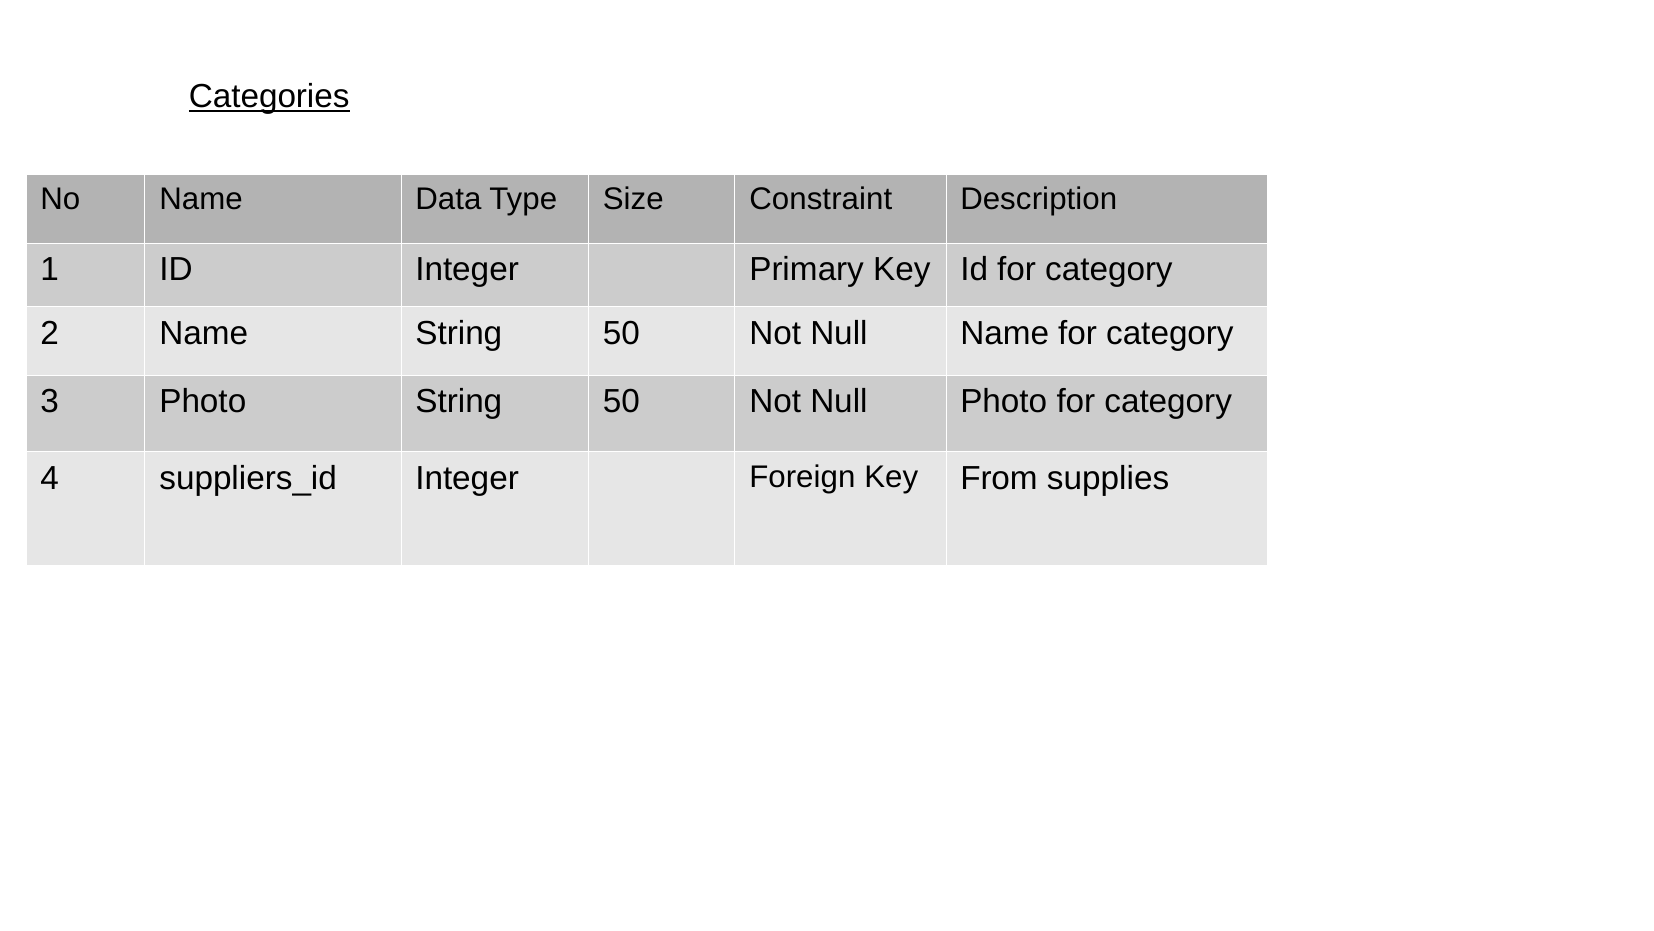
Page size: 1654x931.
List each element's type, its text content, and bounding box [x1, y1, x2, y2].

title Categories [189, 47, 390, 146]
table_cell Photo for category [947, 376, 1267, 451]
table_cell String [402, 307, 588, 375]
table_header Description [947, 175, 1267, 243]
table_cell Not Null [735, 307, 946, 375]
table_header Constraint [735, 175, 946, 243]
table_header No [27, 175, 144, 243]
table_header Name [145, 175, 401, 243]
table_cell Name for category [947, 307, 1267, 375]
table_header Size [589, 175, 734, 243]
table_cell [589, 452, 734, 565]
table_cell 50 [589, 307, 734, 375]
table_cell Integer [402, 452, 588, 565]
table_cell 2 [27, 307, 144, 375]
table_cell [589, 244, 734, 306]
table_cell 50 [589, 376, 734, 451]
table_cell String [402, 376, 588, 451]
table_cell Not Null [735, 376, 946, 451]
table_cell From supplies [947, 452, 1267, 565]
table_cell Name [145, 307, 401, 375]
table_cell Photo [145, 376, 401, 451]
table_cell 1 [27, 244, 144, 306]
table_cell 3 [27, 376, 144, 451]
table_cell Primary Key [735, 244, 946, 306]
table_cell ID [145, 244, 401, 306]
table_cell Integer [402, 244, 588, 306]
table_cell Id for category [947, 244, 1267, 306]
table_cell Foreign Key [735, 452, 946, 565]
table_cell 4 [27, 452, 144, 565]
table_cell suppliers_id [145, 452, 401, 565]
table_header Data Type [402, 175, 588, 243]
